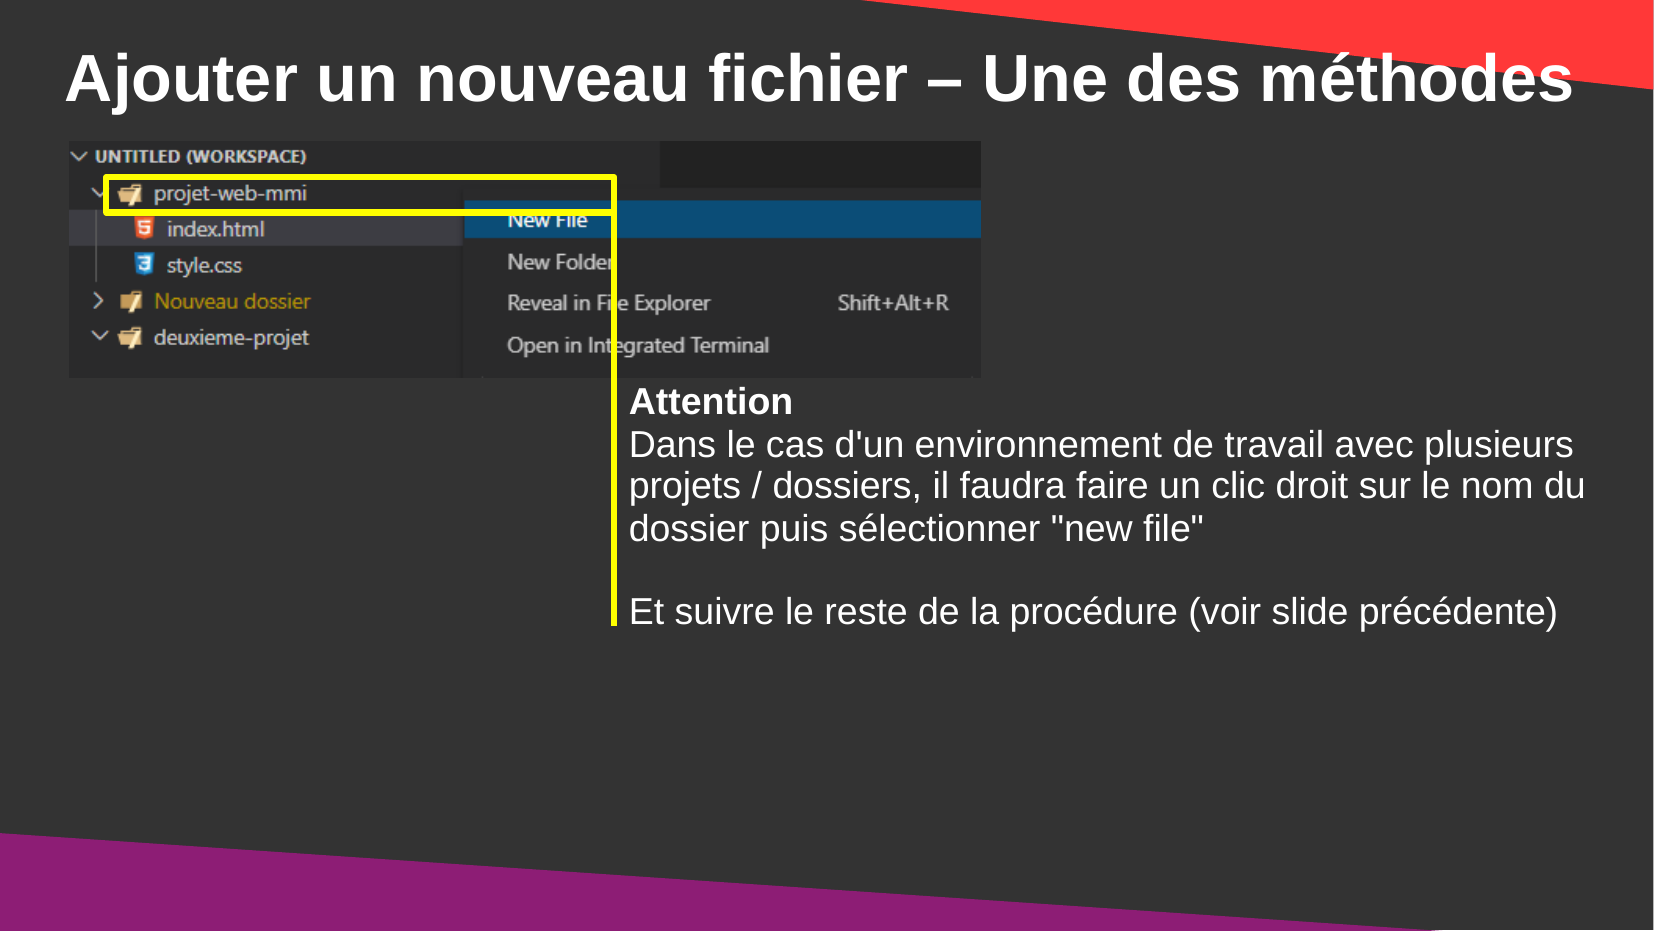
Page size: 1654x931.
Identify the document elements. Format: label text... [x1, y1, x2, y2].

text_box [0, 833, 1443, 931]
picture [69, 141, 981, 378]
title Ajouter un nouveau fichier – Une des méthodes [64, 40, 1595, 130]
text_box [860, 0, 1654, 90]
text_box Attention Dans le cas d'un environnement de travail avec plusieurs projets / dossiers, il faudra faire un clic droit sur le nom du dossier puis sélectionner "new file" Et suivre le reste de la procédure (voir slide précédente) [614, 373, 1619, 641]
picture [109, 180, 611, 209]
